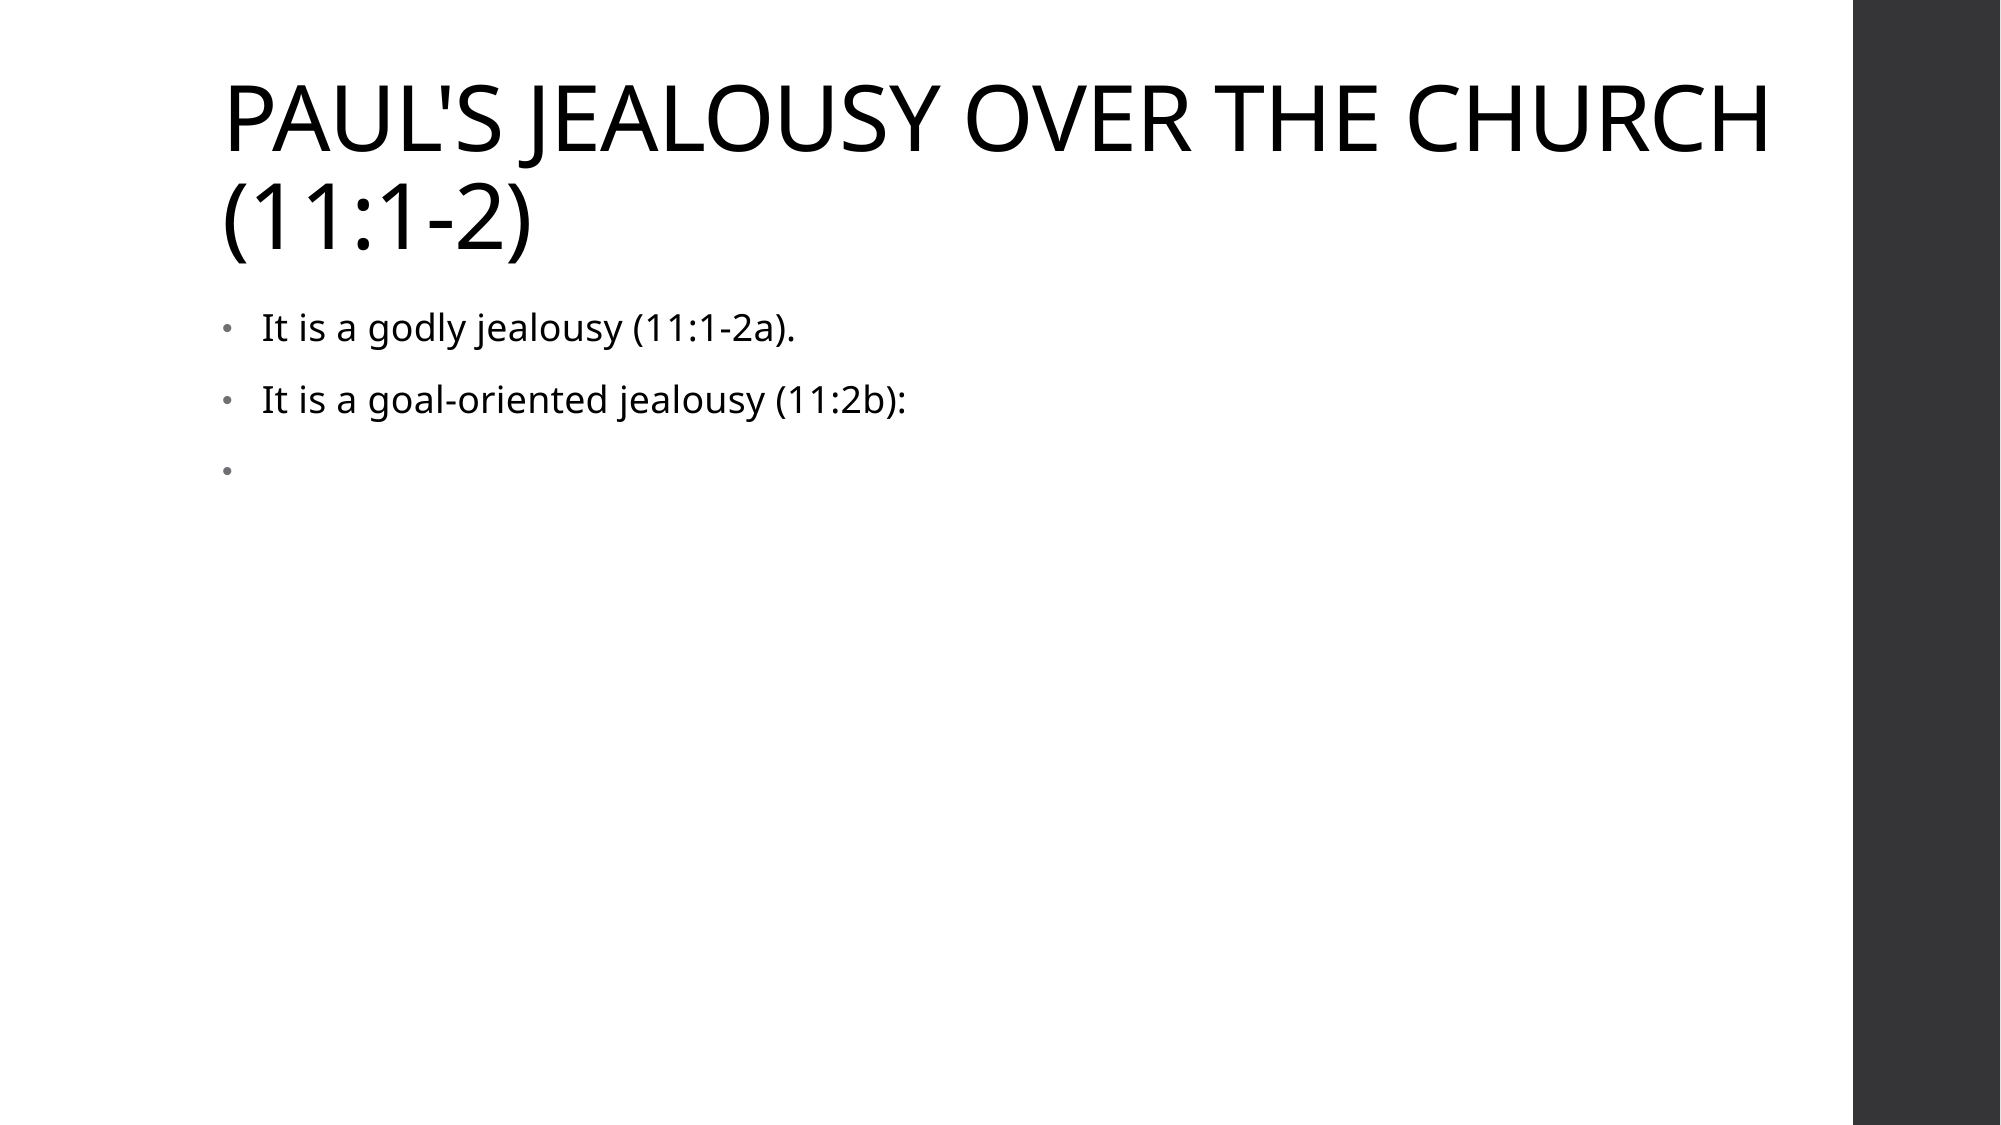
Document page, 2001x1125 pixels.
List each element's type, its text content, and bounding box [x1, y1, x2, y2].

title PAUL'S JEALOUSY OVER THE CHURCH (11:1-2) [206, 60, 1797, 278]
list It is a godly jealousy (11:1-2a). It is a goal-oriented jealousy (11:2b): [206, 299, 1617, 1014]
